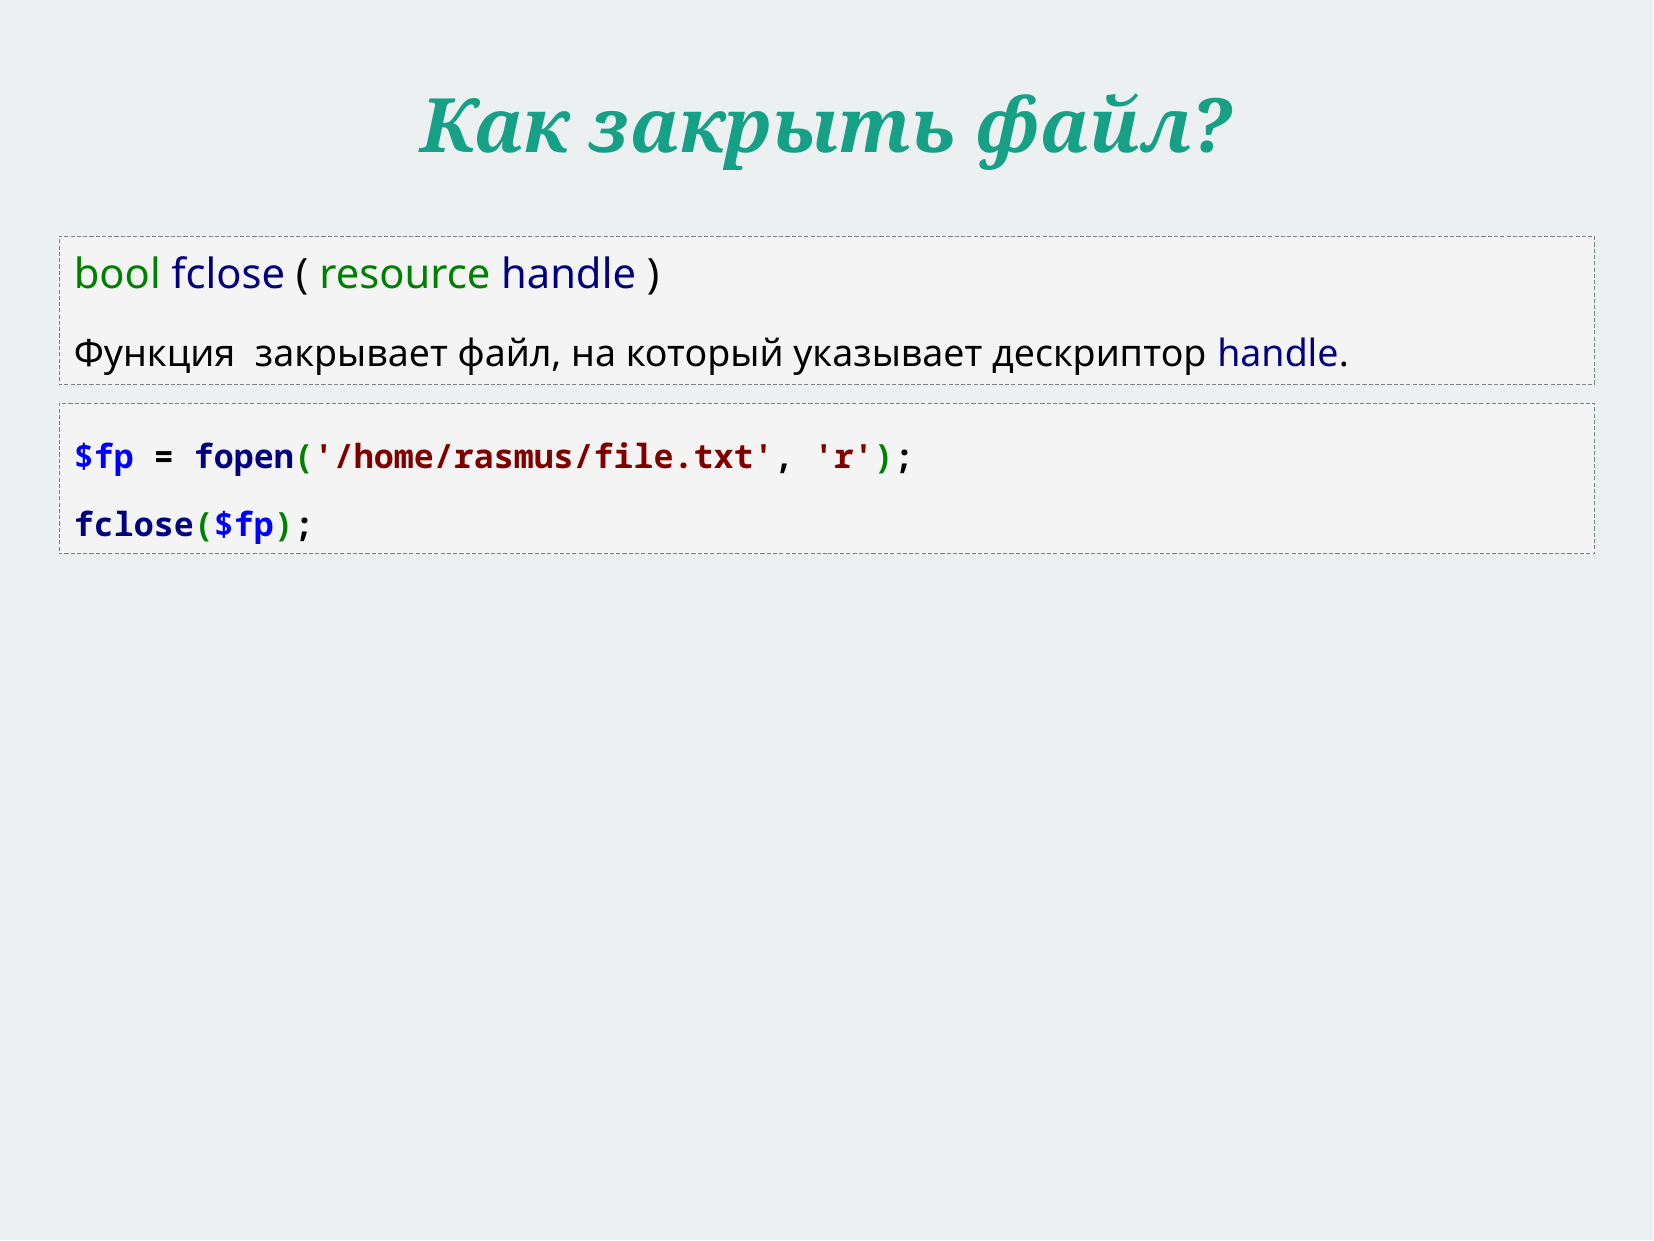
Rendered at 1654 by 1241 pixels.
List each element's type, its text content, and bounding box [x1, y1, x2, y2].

title Как закрыть файл? [59, 59, 1595, 187]
text_box $fp = fopen('/home/rasmus/file.txt', 'r'); fclose($fp); [59, 403, 1595, 515]
text_box bool fclose ( resource handle ) Функция закрывает файл, на который указывает дескриптор handle. [59, 236, 1595, 370]
